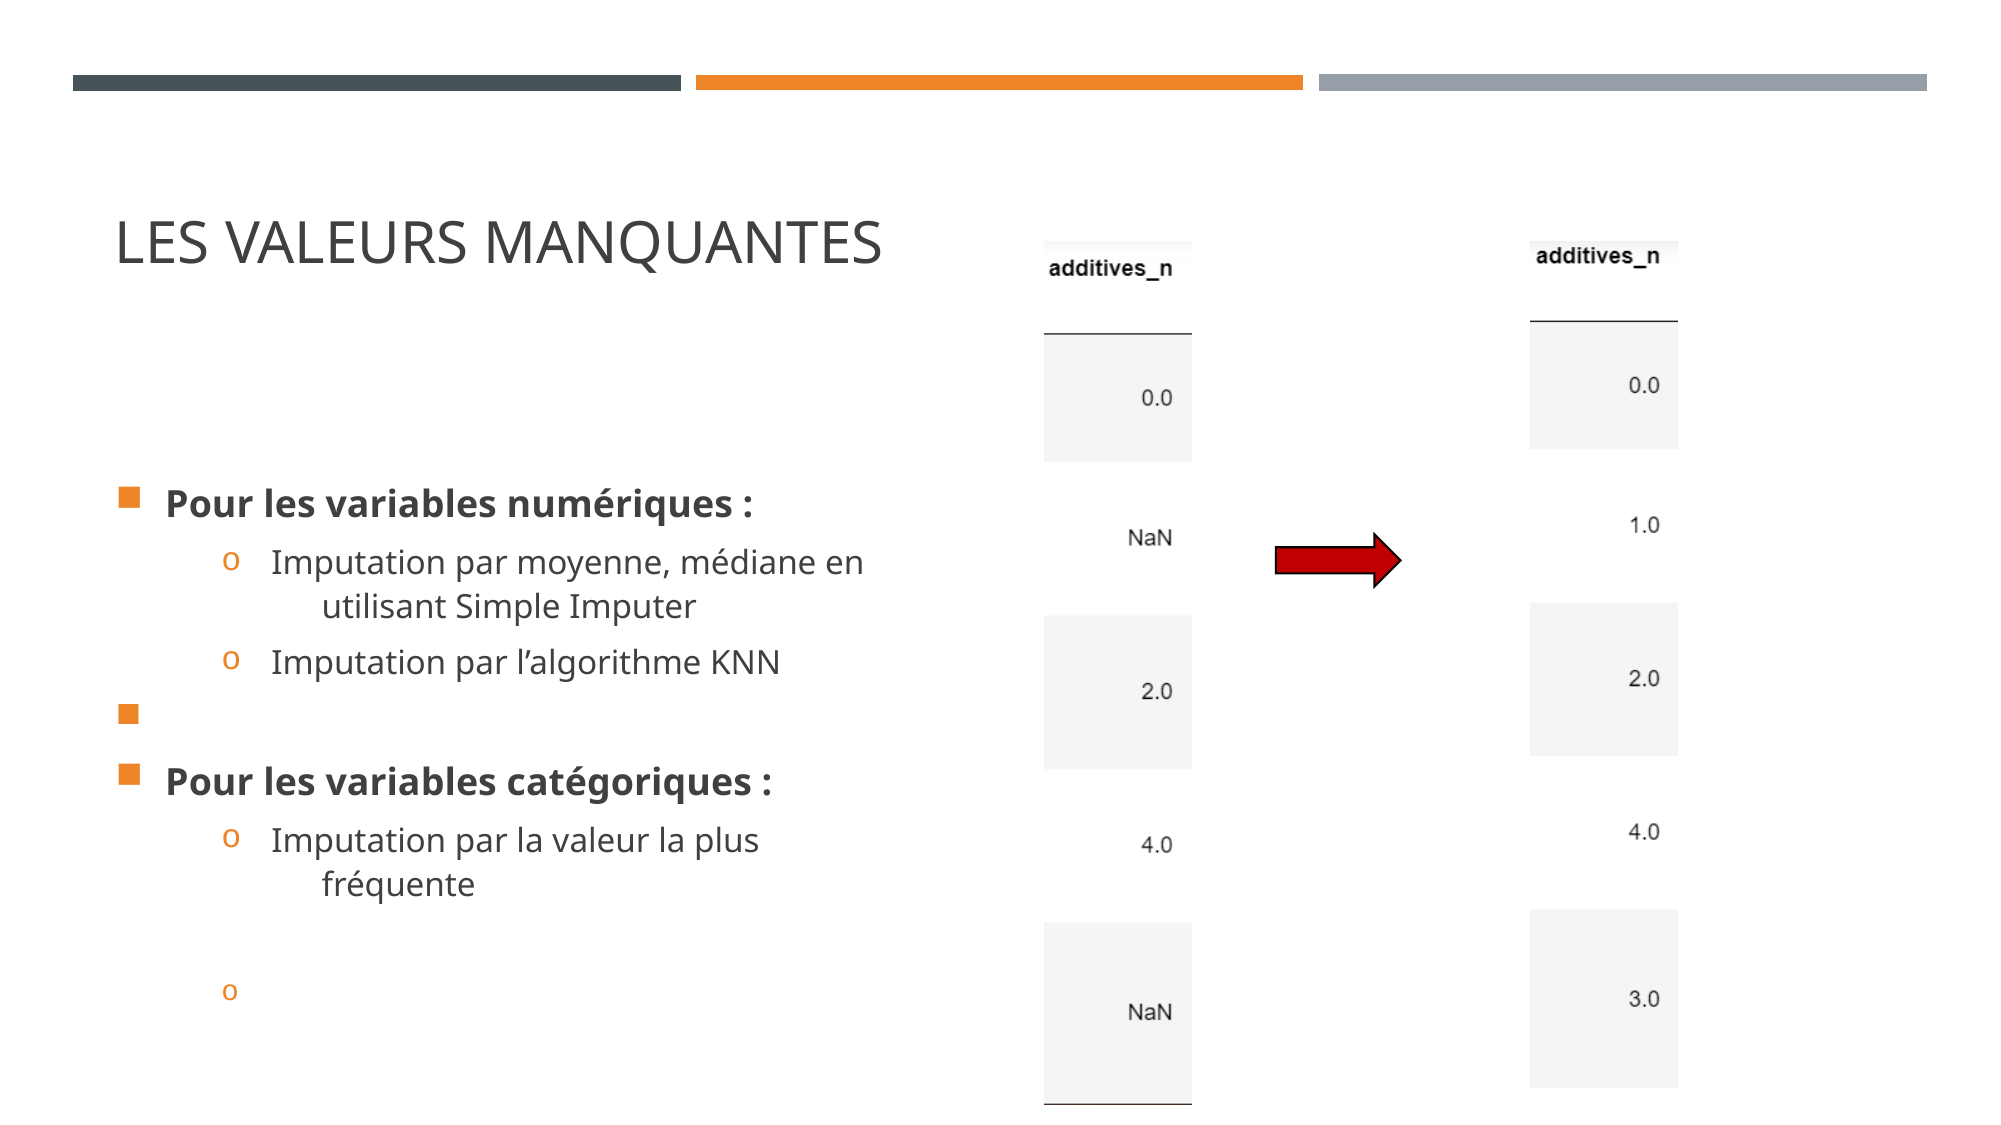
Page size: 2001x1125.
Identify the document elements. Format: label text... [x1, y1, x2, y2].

text_box [1275, 534, 1401, 587]
title Les valeurs Manquantes [100, 115, 908, 283]
picture [1530, 241, 1678, 1088]
list Pour les variables numériques : Imputation par moyenne, médiane en utilisant Simple Imputer Imputation par l’algorithme KNN Pour les variables catégoriques : Imputation par la valeur la plus fréquente [100, 381, 908, 1105]
picture [1044, 241, 1192, 1105]
